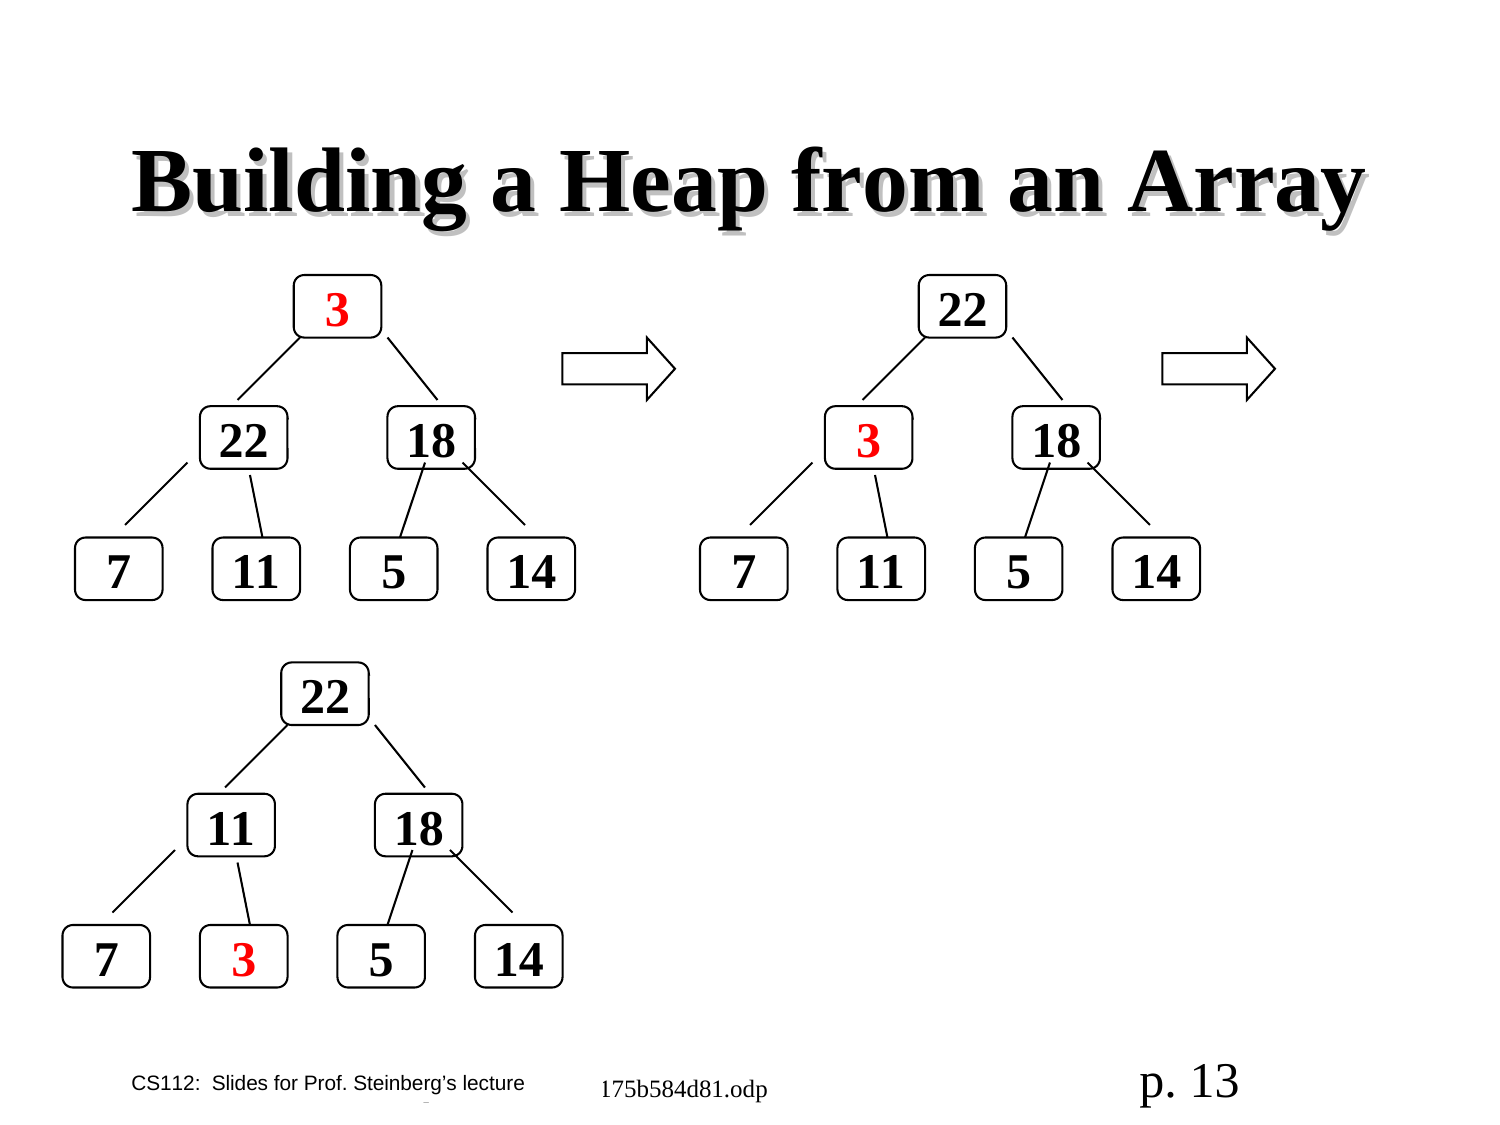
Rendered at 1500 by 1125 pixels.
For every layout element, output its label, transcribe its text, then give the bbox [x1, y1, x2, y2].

text_box 11 [837, 537, 926, 601]
text_box 18 [374, 793, 463, 857]
text_box 3 [199, 924, 288, 988]
text_box 14 [487, 537, 576, 601]
text_box 22 [199, 406, 288, 469]
text_box 22 [281, 662, 369, 726]
text_box 7 [62, 924, 151, 988]
text_box 18 [1012, 406, 1100, 469]
text_box 3 [293, 275, 382, 338]
text_box 7 [75, 537, 163, 601]
text_box 14 [474, 924, 563, 988]
text_box 5 [974, 537, 1063, 601]
text_box 14 [1112, 537, 1201, 601]
text_box 22 [918, 275, 1007, 338]
text_box 5 [349, 537, 438, 601]
text_box 7 [699, 537, 788, 601]
text_box 18 [387, 406, 475, 469]
text_box 5 [337, 924, 425, 988]
title Building a Heap from an Array [112, 49, 1388, 238]
text_box 11 [212, 537, 301, 601]
text_box 11 [187, 793, 275, 857]
text_box 3 [824, 406, 913, 469]
